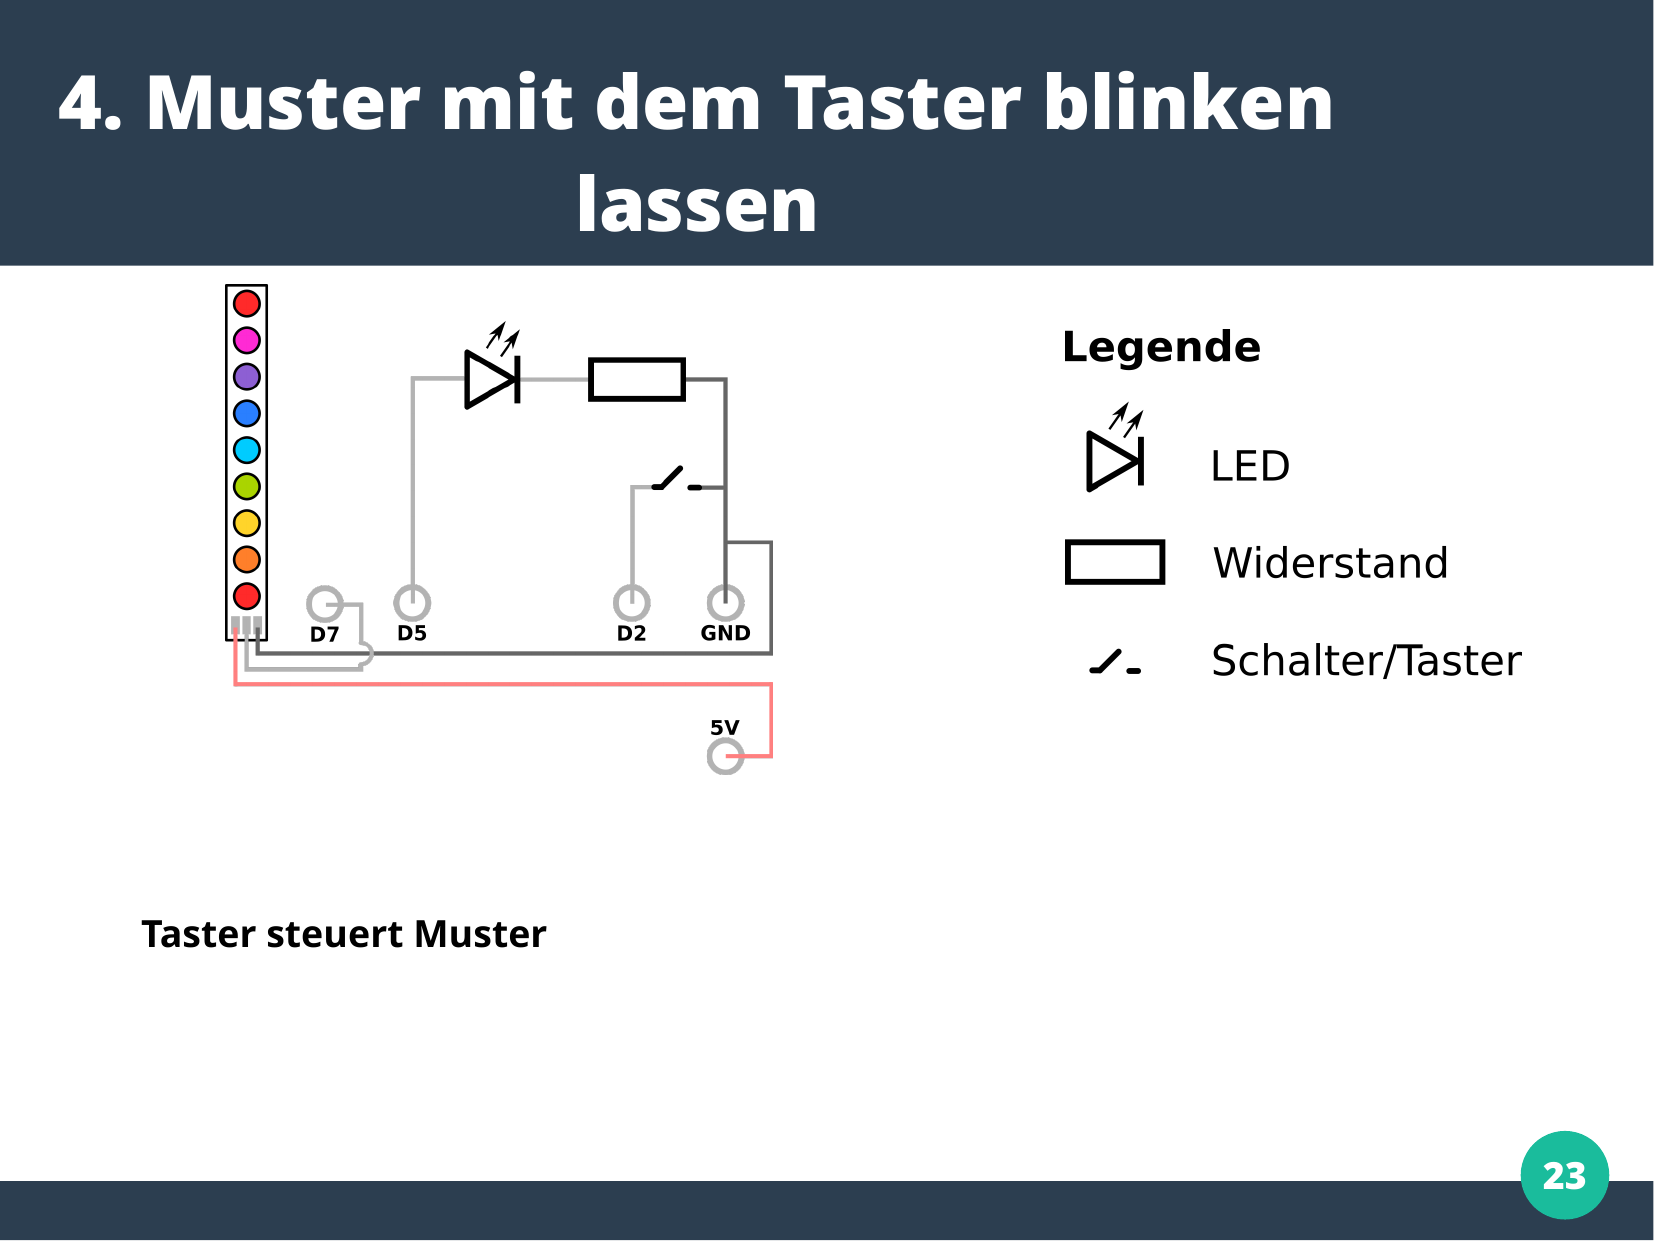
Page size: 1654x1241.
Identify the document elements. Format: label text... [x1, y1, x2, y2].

title 4. Muster mit dem Taster blinken lassen [59, 49, 1595, 207]
picture [225, 284, 773, 775]
text_box Taster steuert Muster [126, 900, 616, 959]
picture [1065, 329, 1522, 803]
